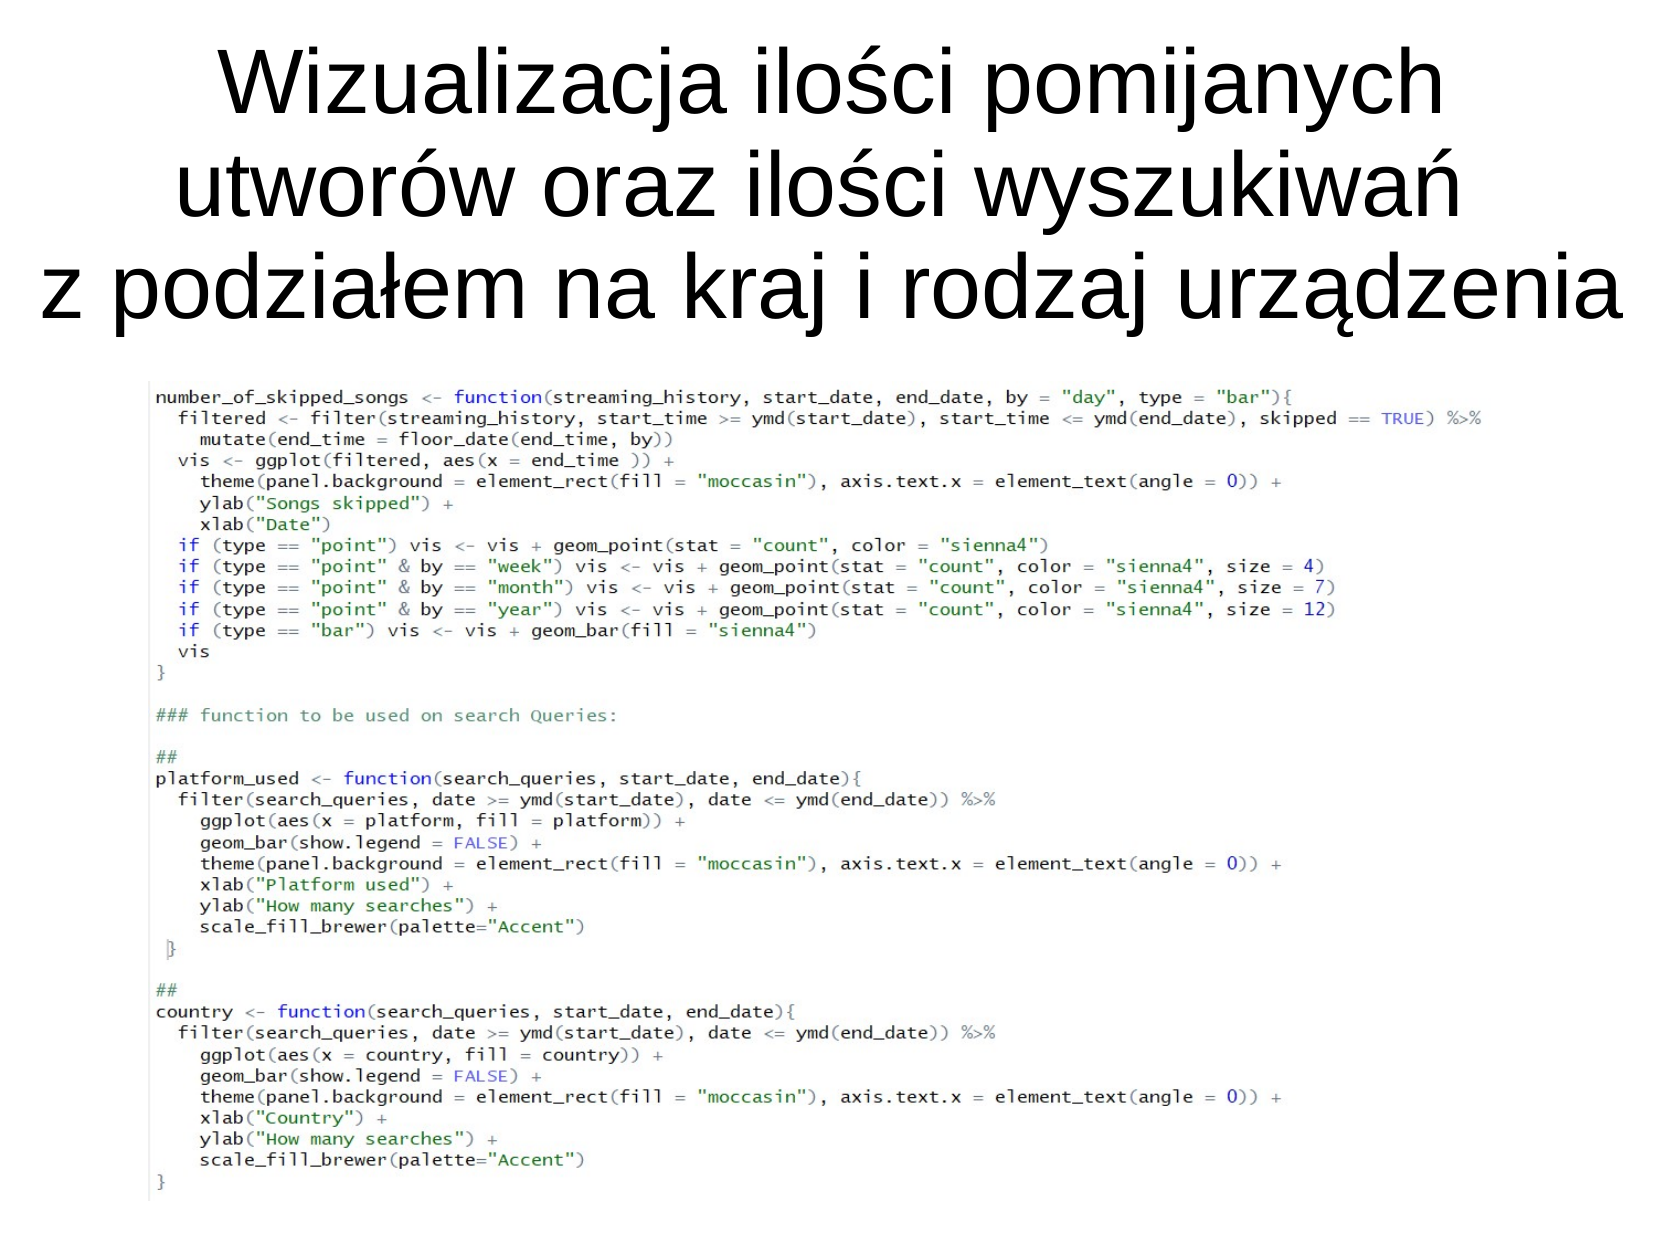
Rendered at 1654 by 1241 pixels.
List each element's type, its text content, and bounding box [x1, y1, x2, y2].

picture [148, 381, 1506, 1201]
title Wizualizacja ilości pomijanych utworów oraz ilości wyszukiwań z podziałem na kraj i rodzaj urządzenia [35, 0, 1630, 390]
